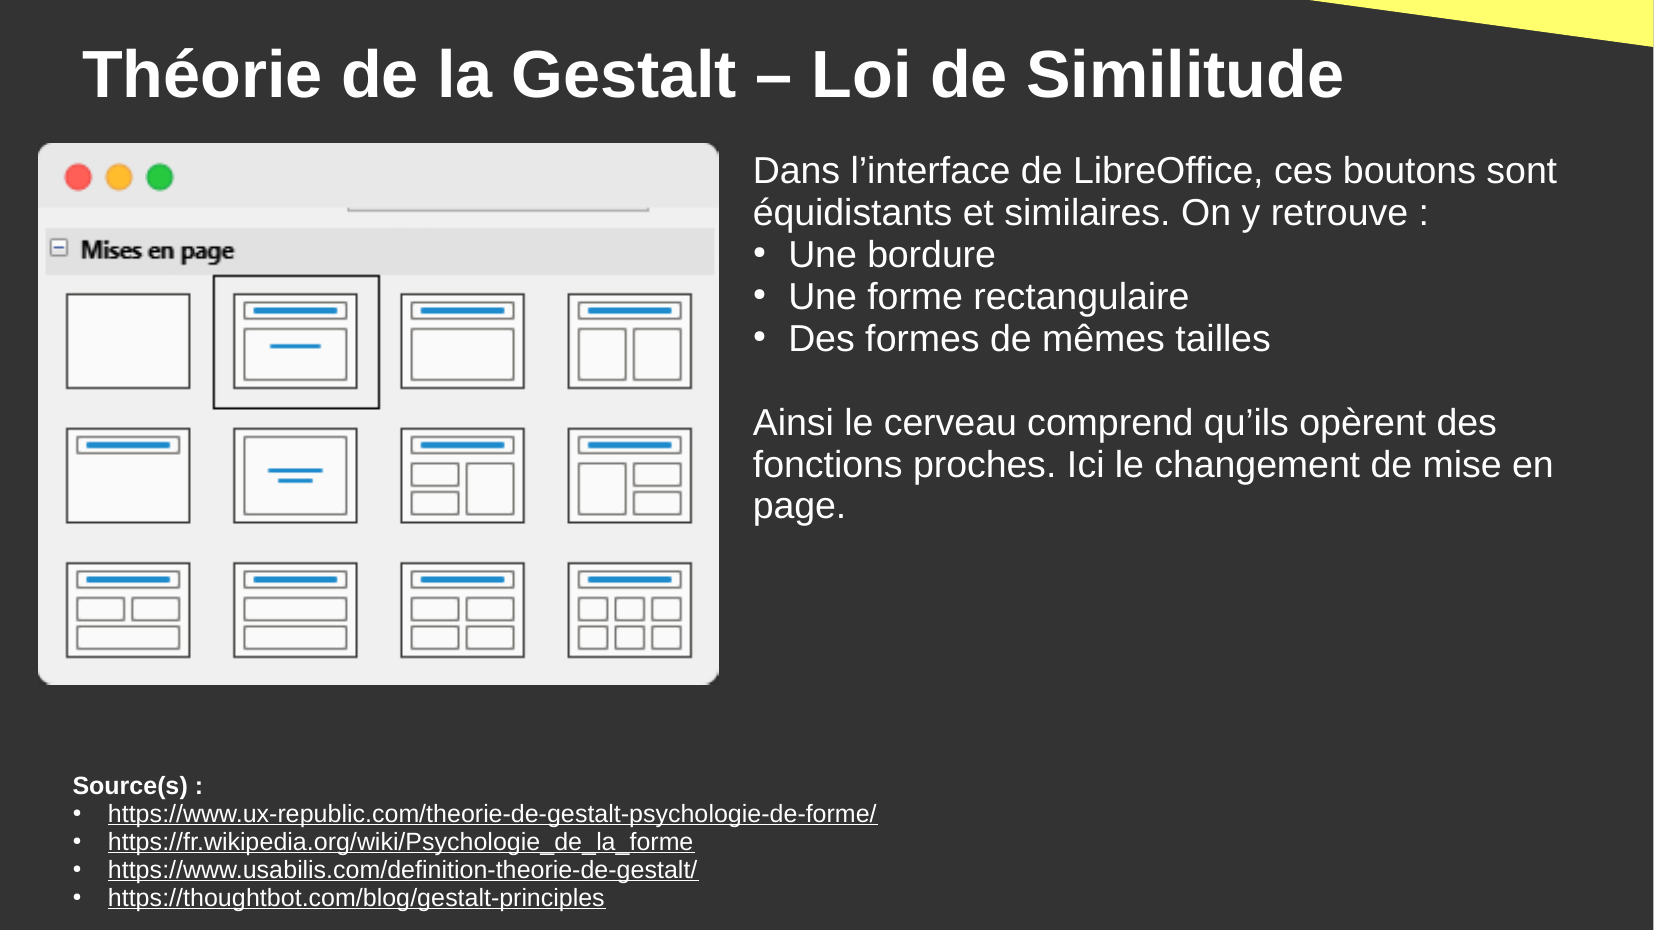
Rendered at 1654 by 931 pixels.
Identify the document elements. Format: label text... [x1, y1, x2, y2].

text_box Dans l’interface de LibreOffice, ces boutons sont équidistants et similaires. On y retrouve : Une bordure Une forme rectangulaire Des formes de mêmes tailles Ainsi le cerveau comprend qu’ils opèrent des fonctions proches. Ici le changement de mise en page. [738, 141, 1619, 535]
title Théorie de la Gestalt – Loi de Similitude [82, 37, 1571, 114]
picture [38, 143, 719, 686]
text_box Source(s) : https://www.ux-republic.com/theorie-de-gestalt-psychologie-de-forme/ https://fr.wikipedia.org/wiki/Psychologie_de_la_forme https://www.usabilis.com/definition-theorie-de-gestalt/ https://thoughtbot.com/blog/gestalt-principles [57, 764, 1543, 919]
text_box [1309, 0, 1654, 48]
